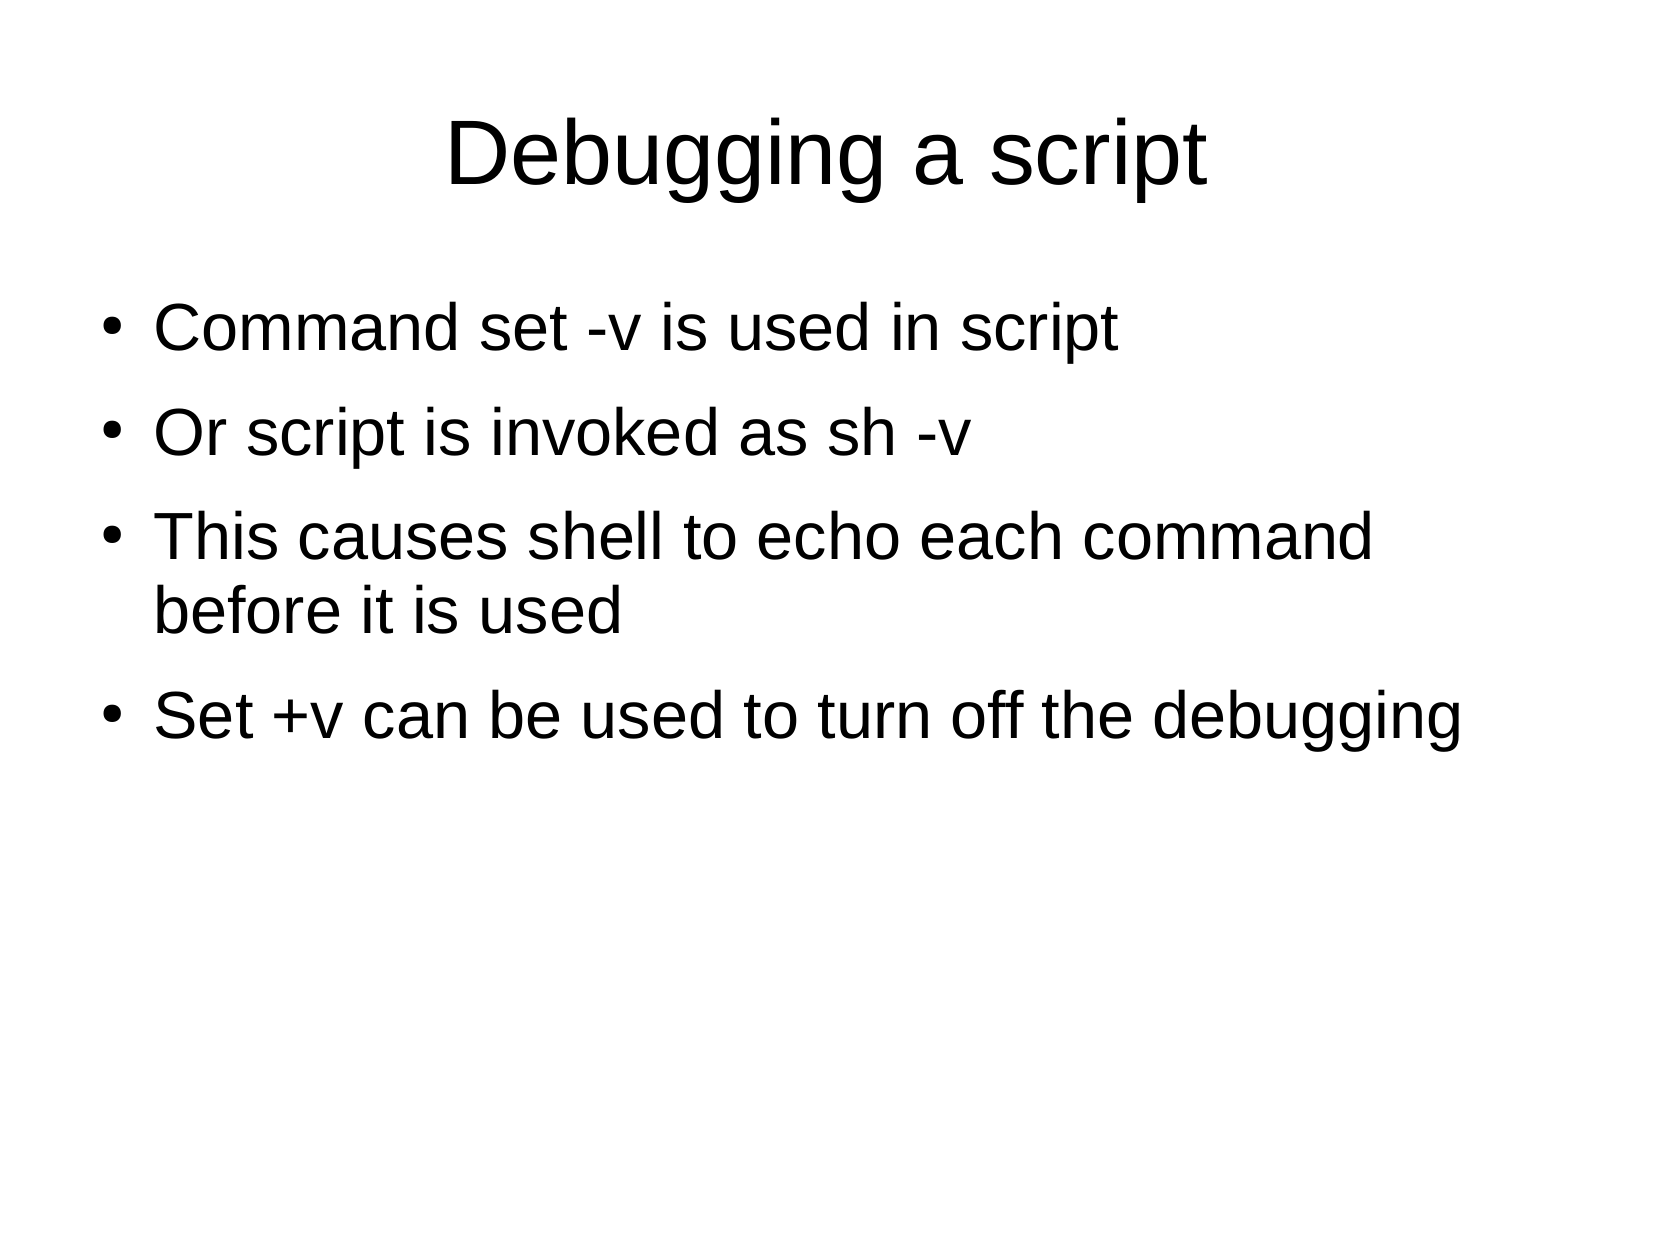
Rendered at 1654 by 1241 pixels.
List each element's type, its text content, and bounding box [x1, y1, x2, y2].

title Debugging a script [82, 49, 1571, 257]
list Command set -v is used in script Or script is invoked as sh -v This causes shell to echo each command before it is used Set +v can be used to turn off the debugging [82, 290, 1571, 1010]
